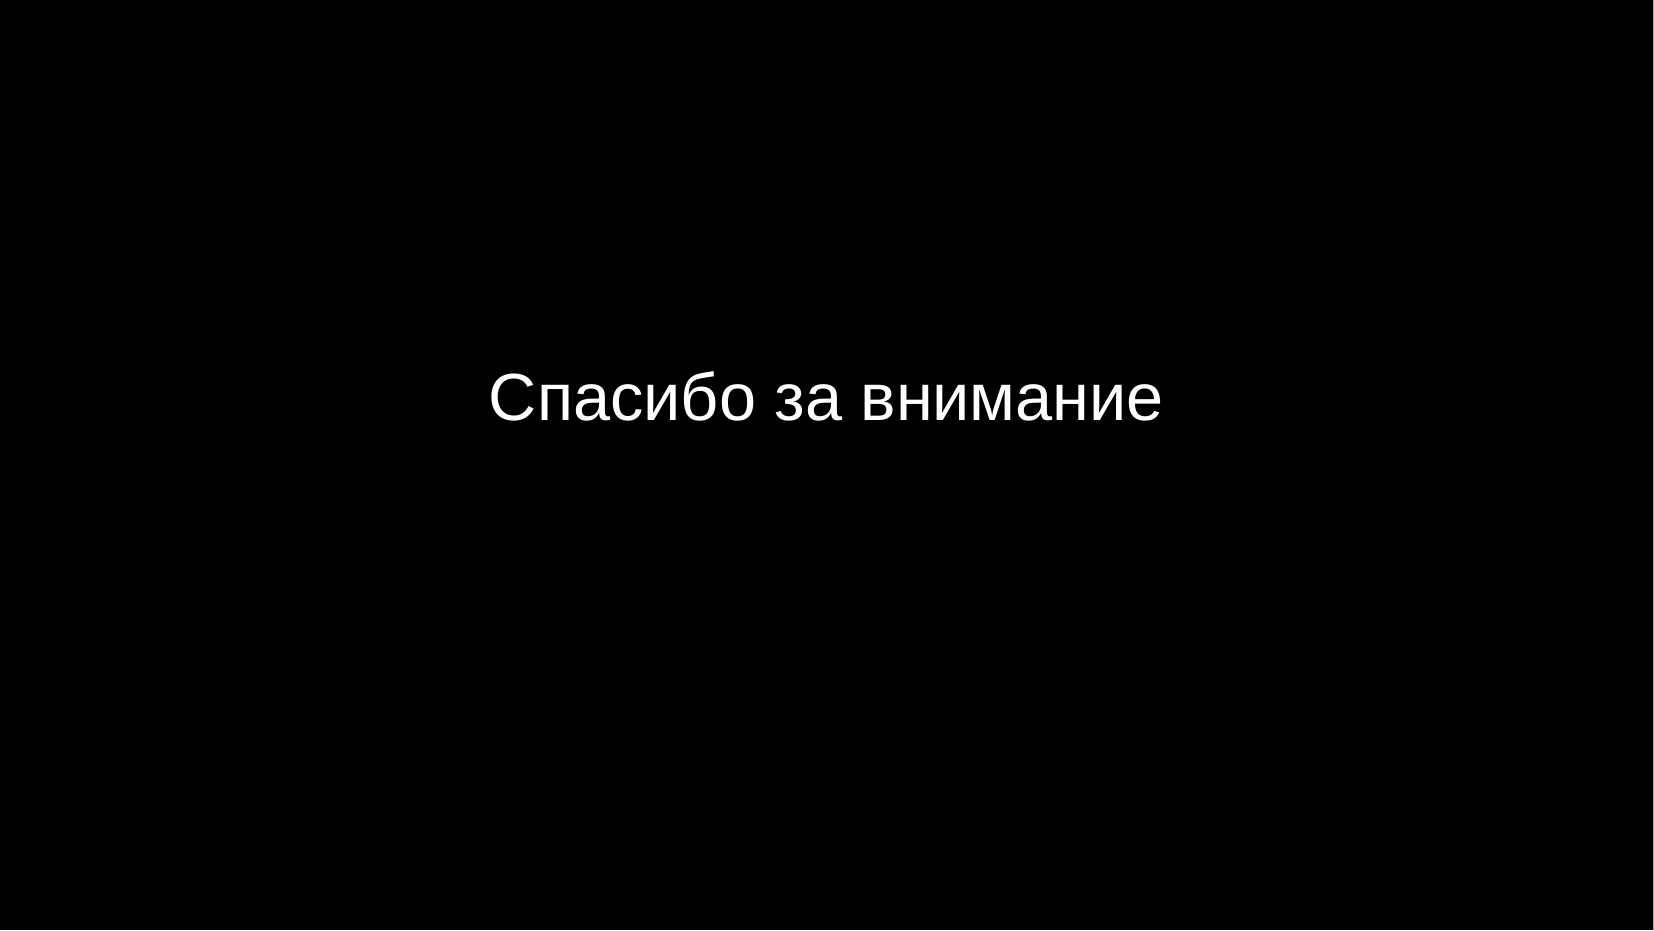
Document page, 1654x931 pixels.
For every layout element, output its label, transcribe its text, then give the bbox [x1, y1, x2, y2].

subtitle Спасибо за внимание [82, 37, 1571, 757]
